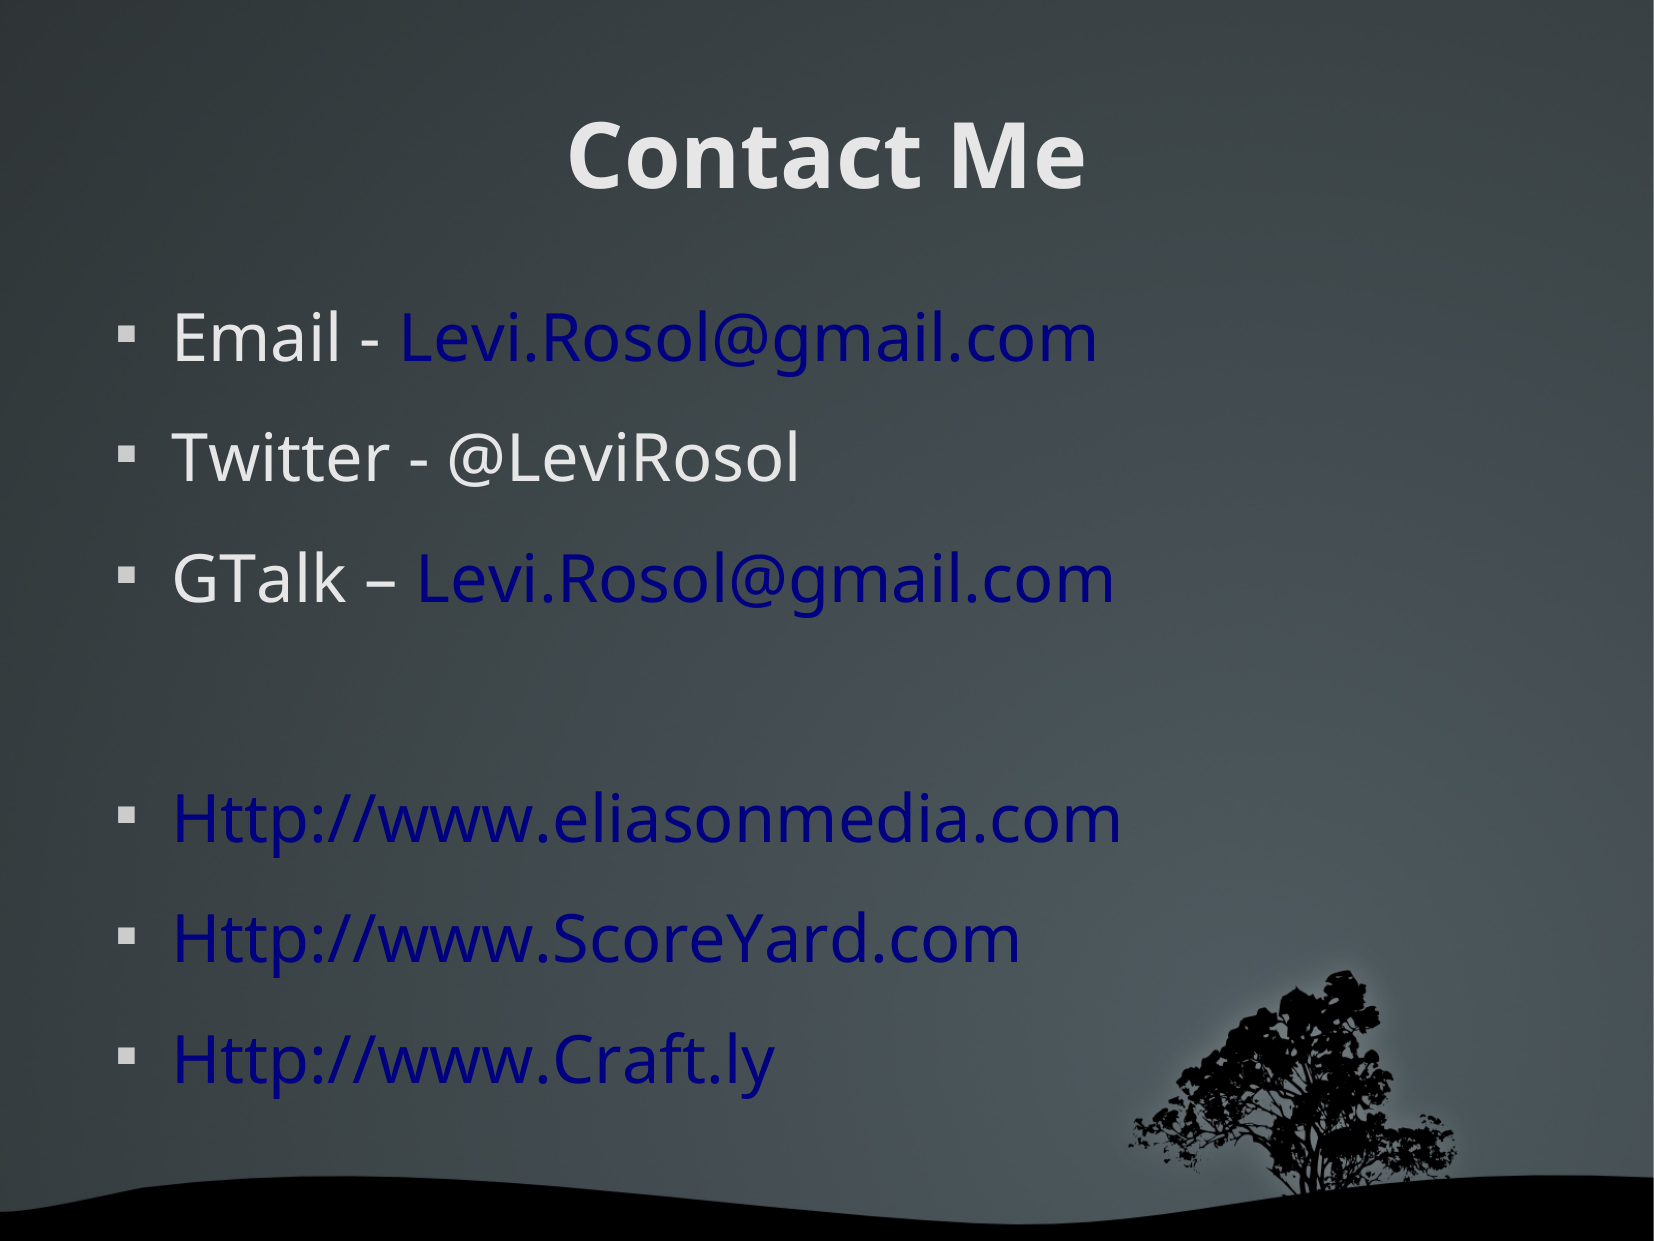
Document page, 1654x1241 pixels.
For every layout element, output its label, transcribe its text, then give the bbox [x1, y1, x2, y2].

list Email - Levi.Rosol@gmail.com Twitter - @LeviRosol GTalk – Levi.Rosol@gmail.com Http://www.eliasonmedia.com Http://www.ScoreYard.com Http://www.Craft.ly [82, 290, 1571, 1109]
title Contact Me [82, 49, 1571, 257]
picture [0, 0, 1654, 1241]
